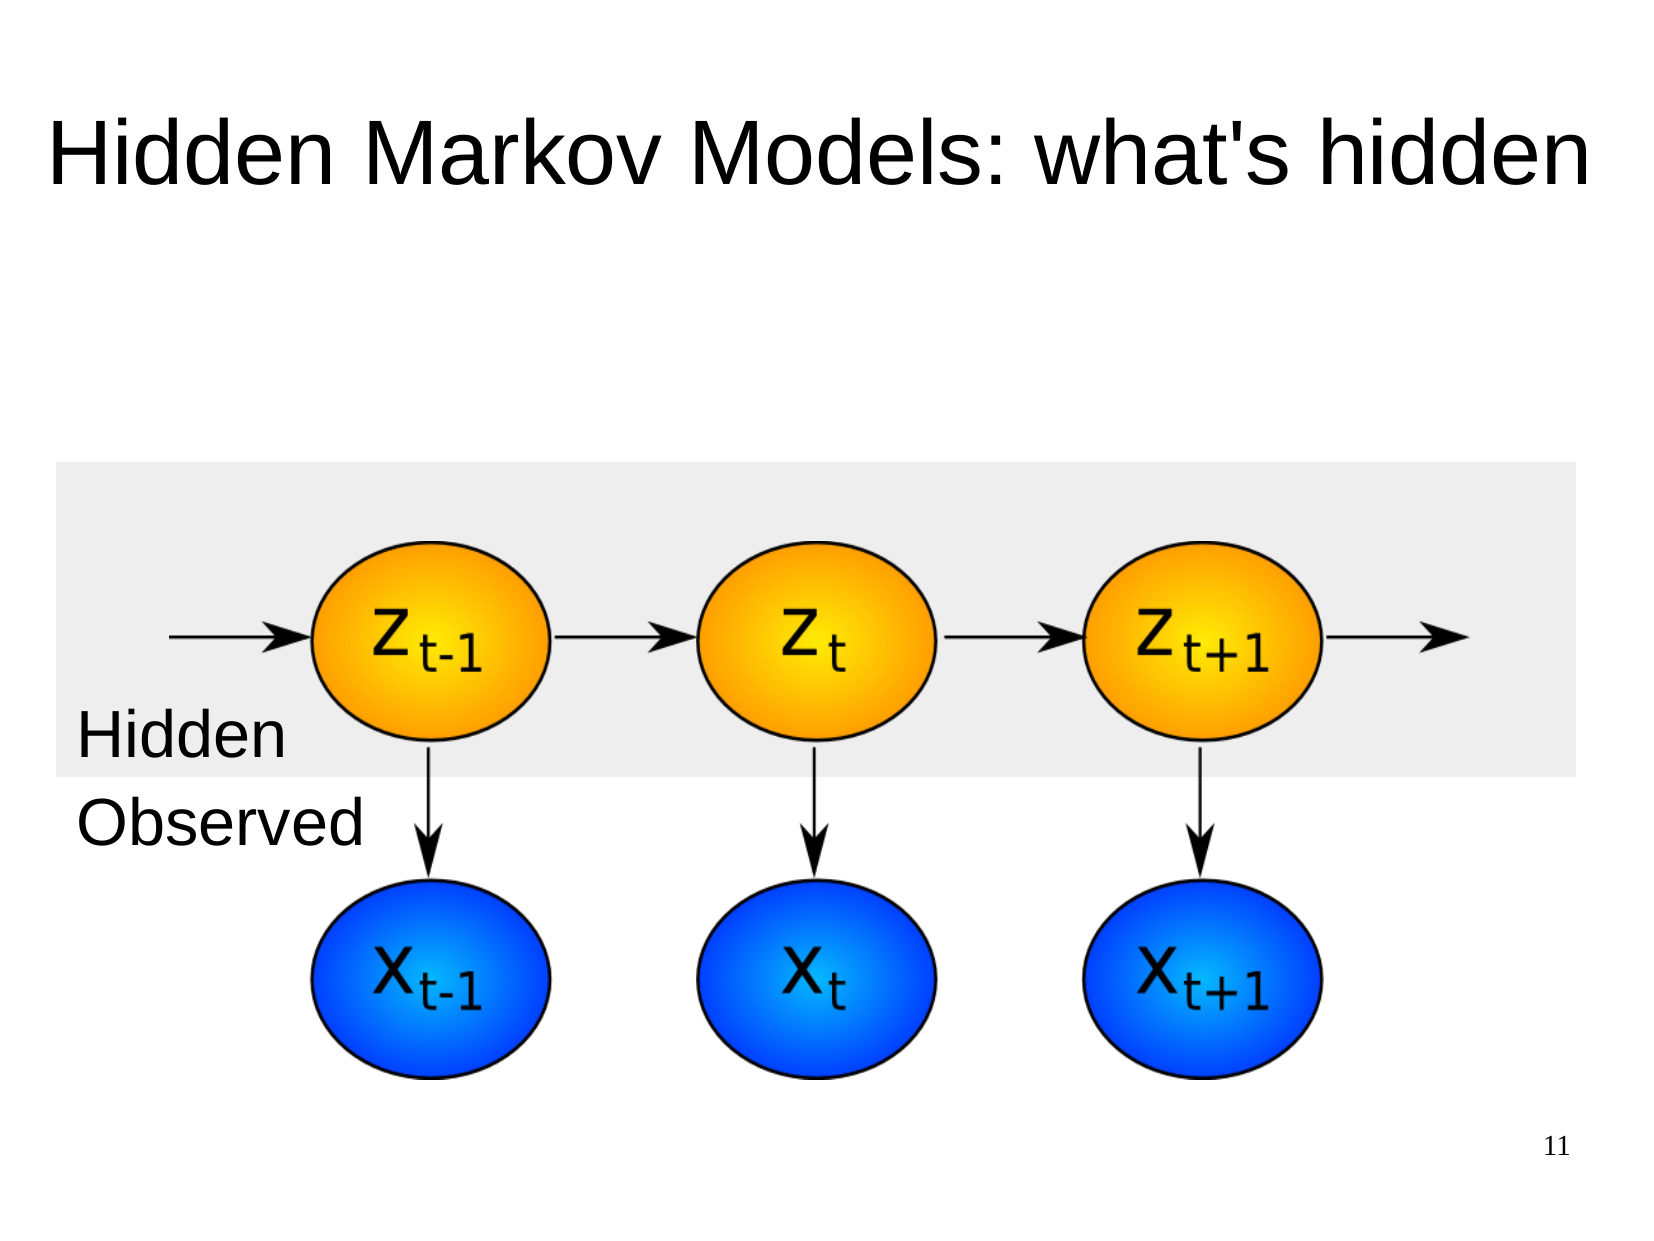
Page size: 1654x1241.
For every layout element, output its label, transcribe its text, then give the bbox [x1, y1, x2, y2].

text_box [55, 461, 1577, 778]
text_box Observed [61, 777, 545, 882]
title Hidden Markov Models: what's hidden [4, 49, 1636, 257]
picture [169, 541, 1470, 1080]
text_box Hidden [61, 689, 545, 777]
